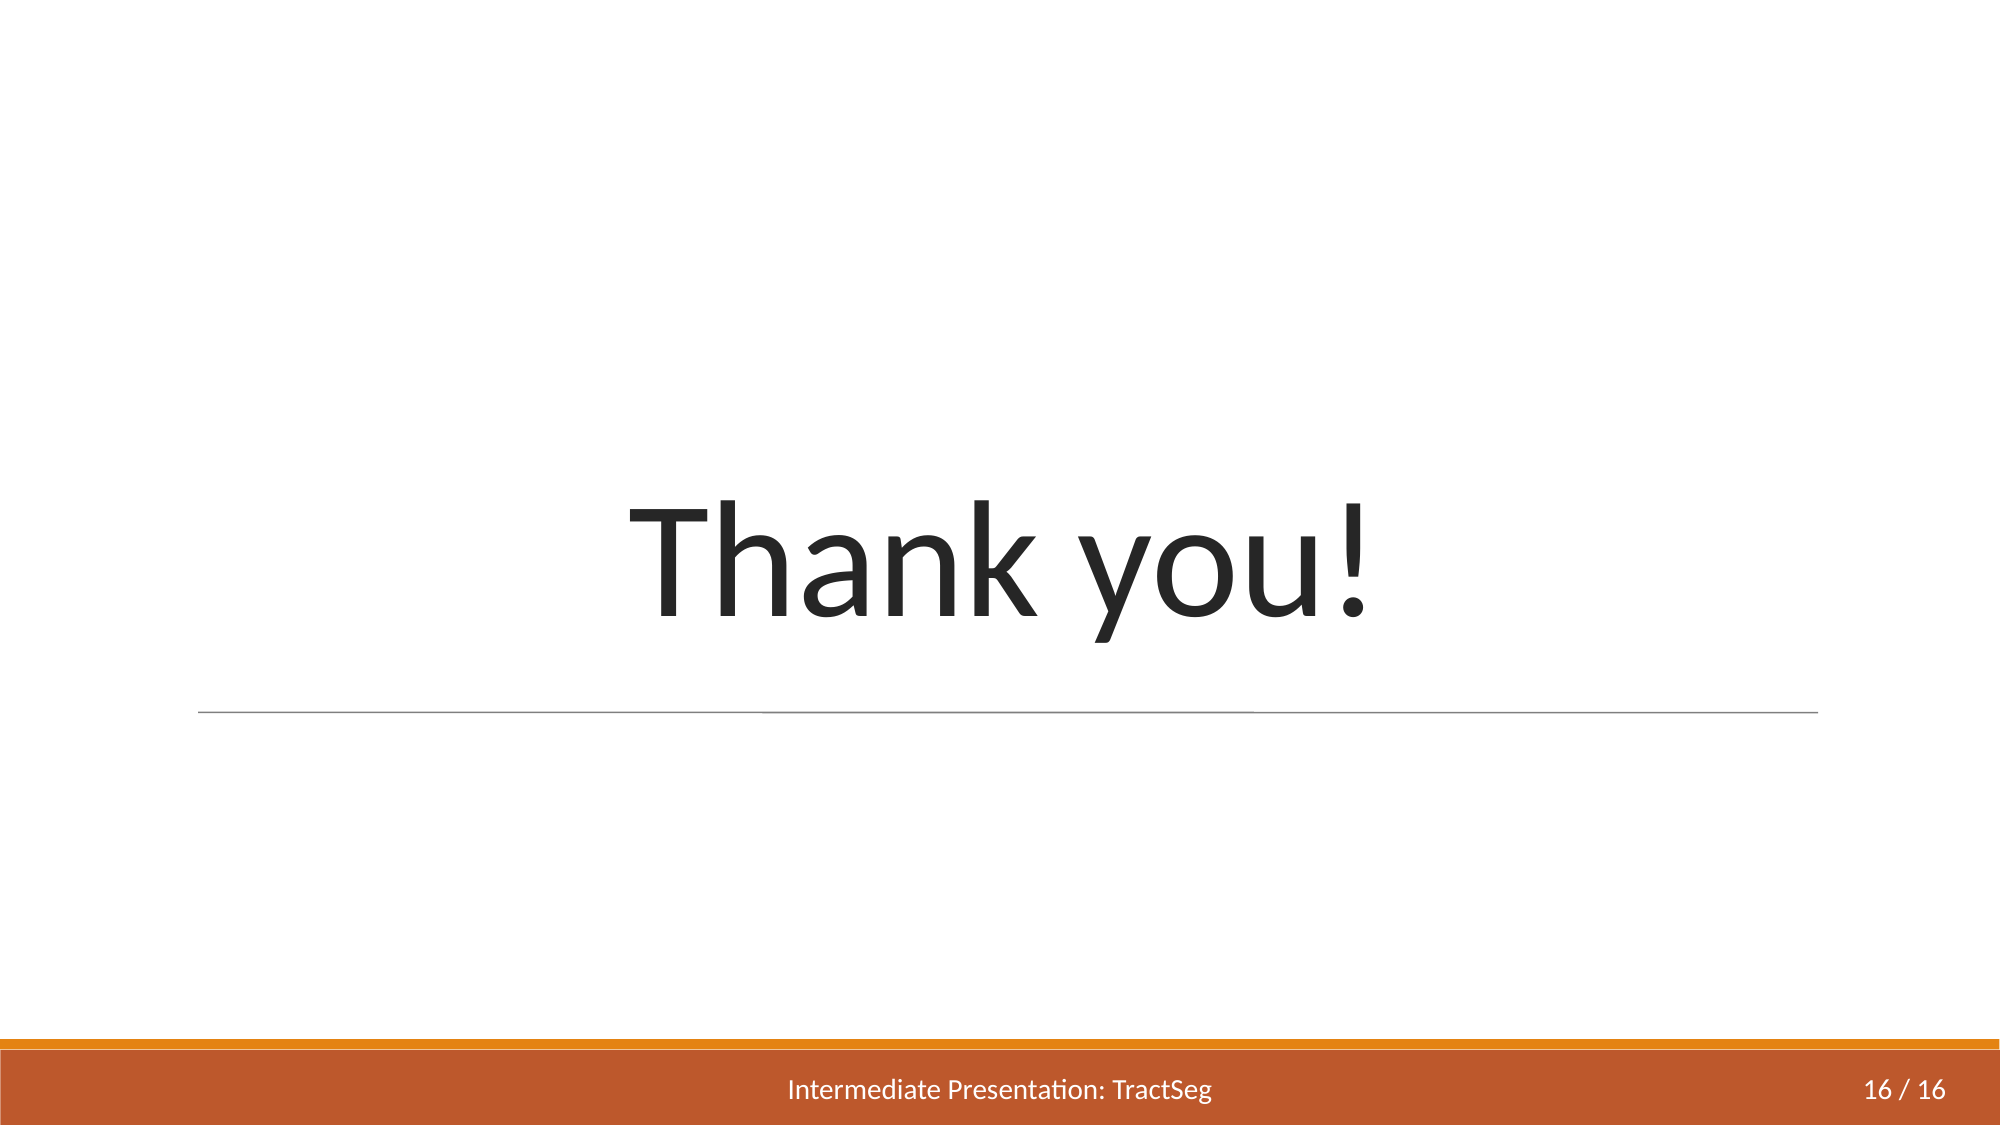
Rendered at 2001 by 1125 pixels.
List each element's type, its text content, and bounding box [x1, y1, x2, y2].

slide_number 1 / 16 [1741, 753, 1962, 1125]
title Thank you! [180, 124, 1830, 658]
slide_number Intermediate Presentation: TractSeg [552, 753, 1448, 1125]
